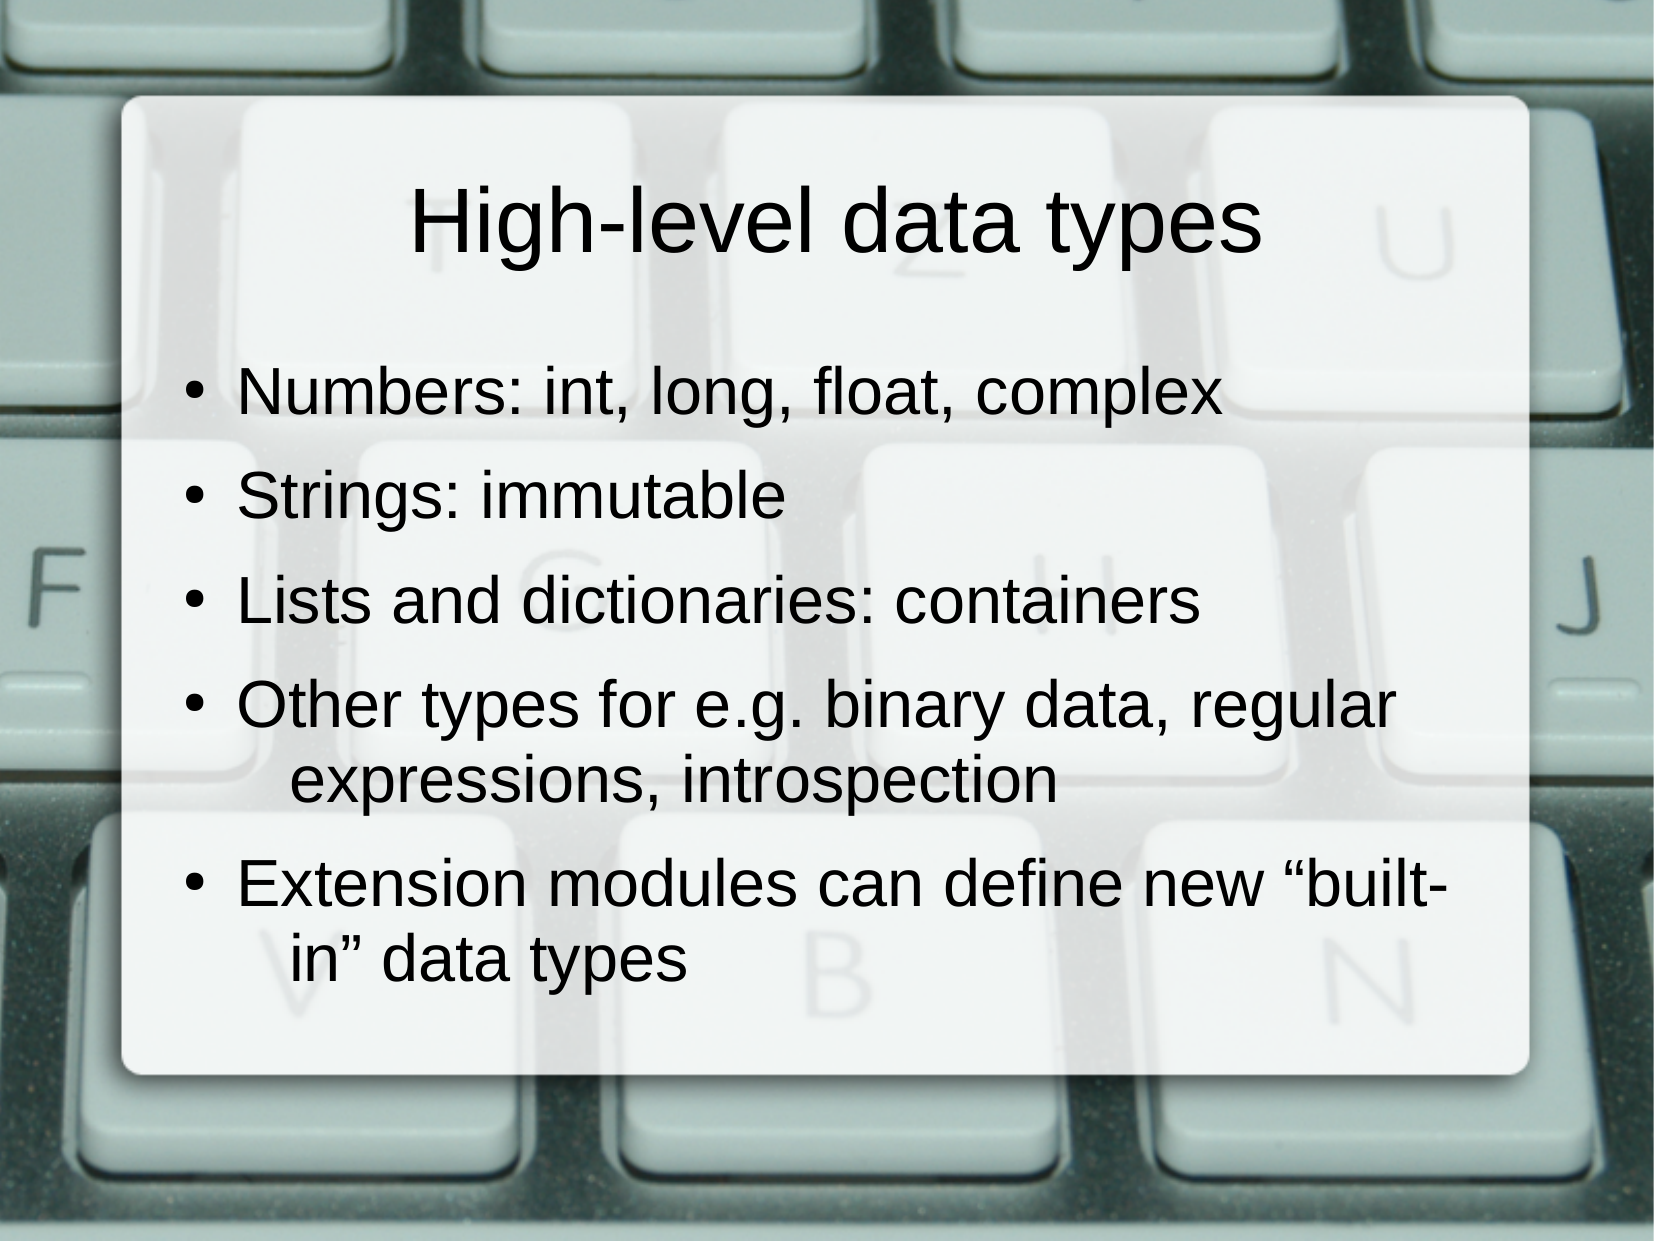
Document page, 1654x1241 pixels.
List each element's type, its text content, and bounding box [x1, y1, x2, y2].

picture [0, 0, 1654, 1241]
title High-level data types [135, 117, 1506, 325]
list Numbers: int, long, float, complex Strings: immutable Lists and dictionaries: containers Other types for e.g. binary data, regular expressions, introspection Extension modules can define new “built-in” data types [147, 354, 1506, 1241]
